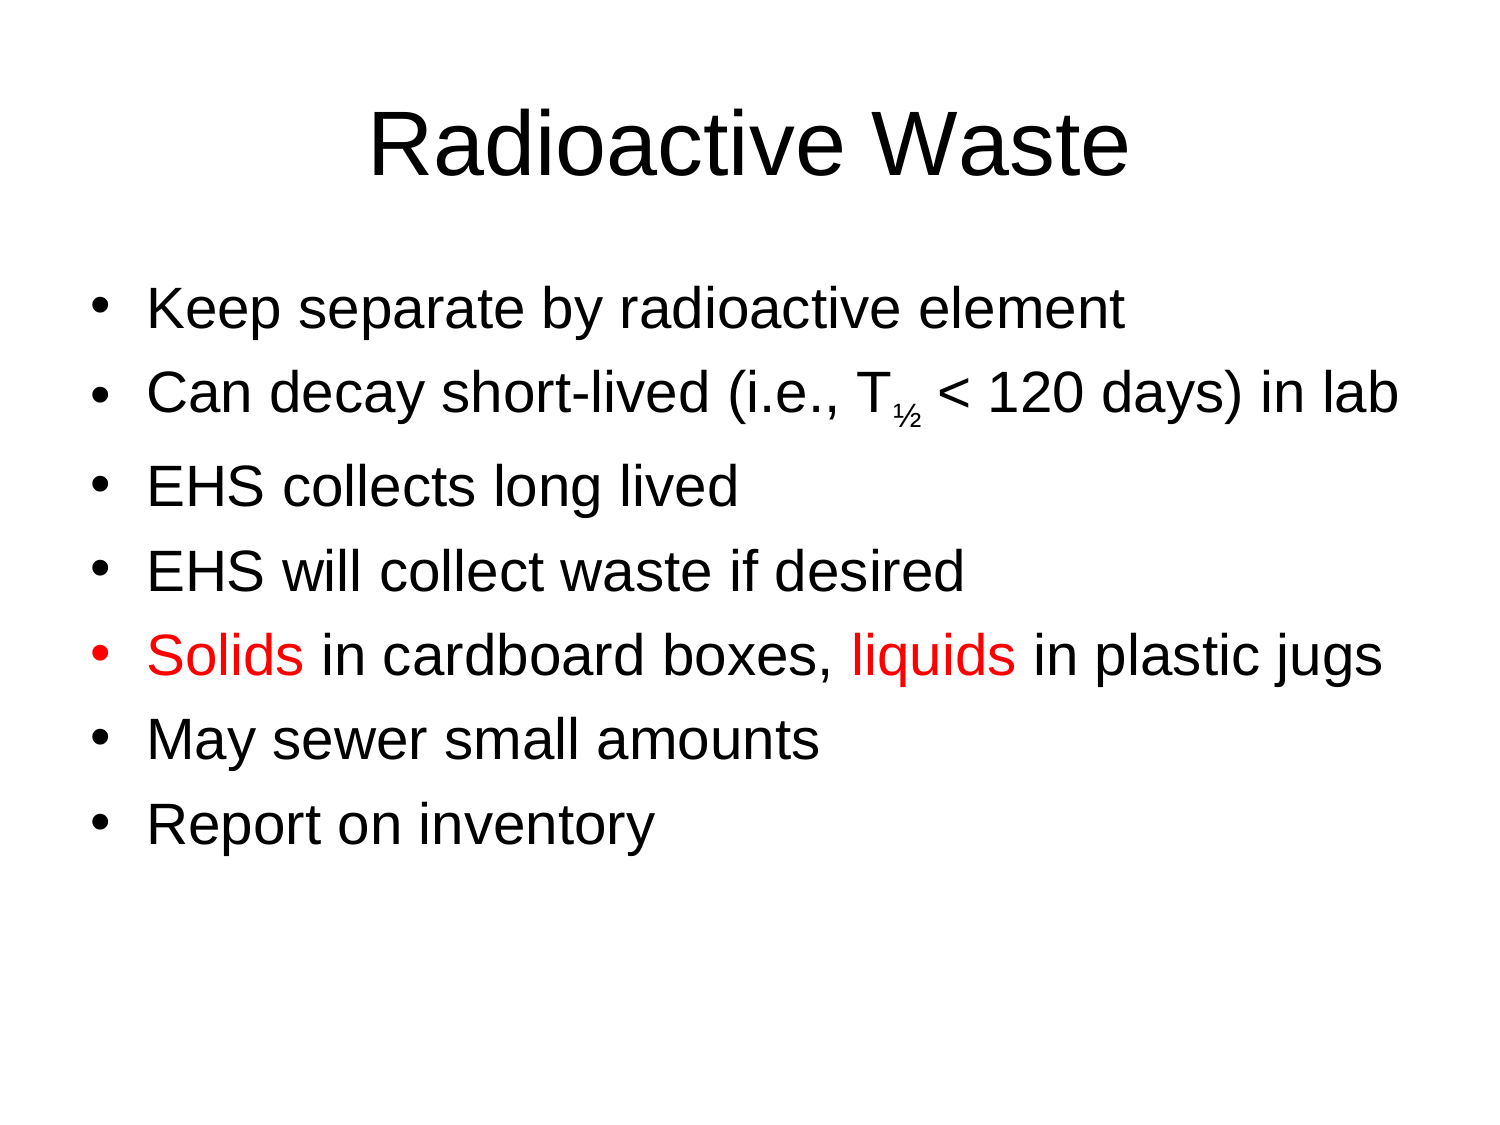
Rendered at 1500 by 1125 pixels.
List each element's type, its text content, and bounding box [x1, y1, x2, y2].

title Radioactive Waste [75, 45, 1426, 233]
list Keep separate by radioactive element Can decay short-lived (i.e., T½ < 120 days) in lab EHS collects long lived EHS will collect waste if desired Solids in cardboard boxes, liquids in plastic jugs May sewer small amounts Report on inventory [75, 262, 1426, 1005]
